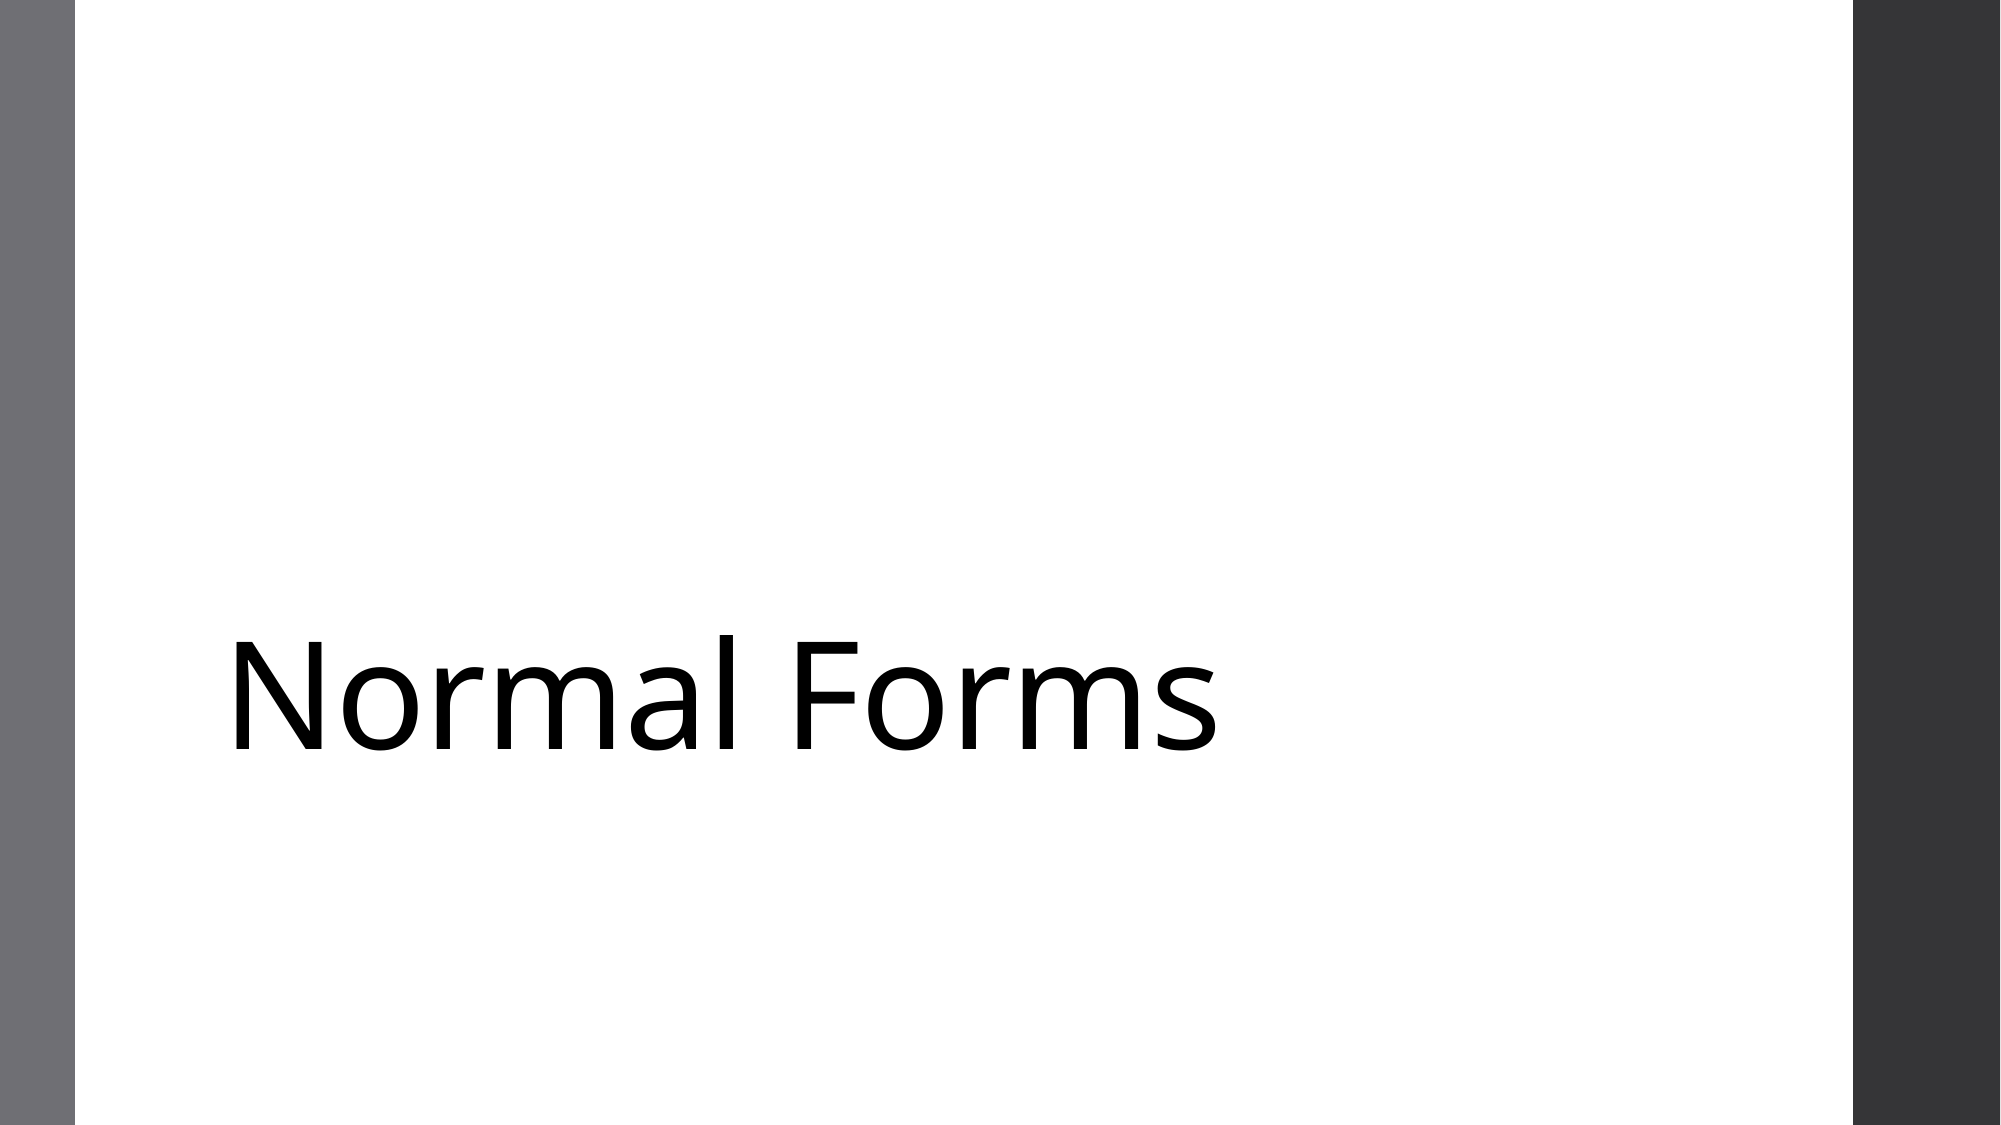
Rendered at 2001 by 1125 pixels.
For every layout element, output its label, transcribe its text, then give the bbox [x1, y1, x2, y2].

title Normal Forms [206, 124, 1752, 788]
